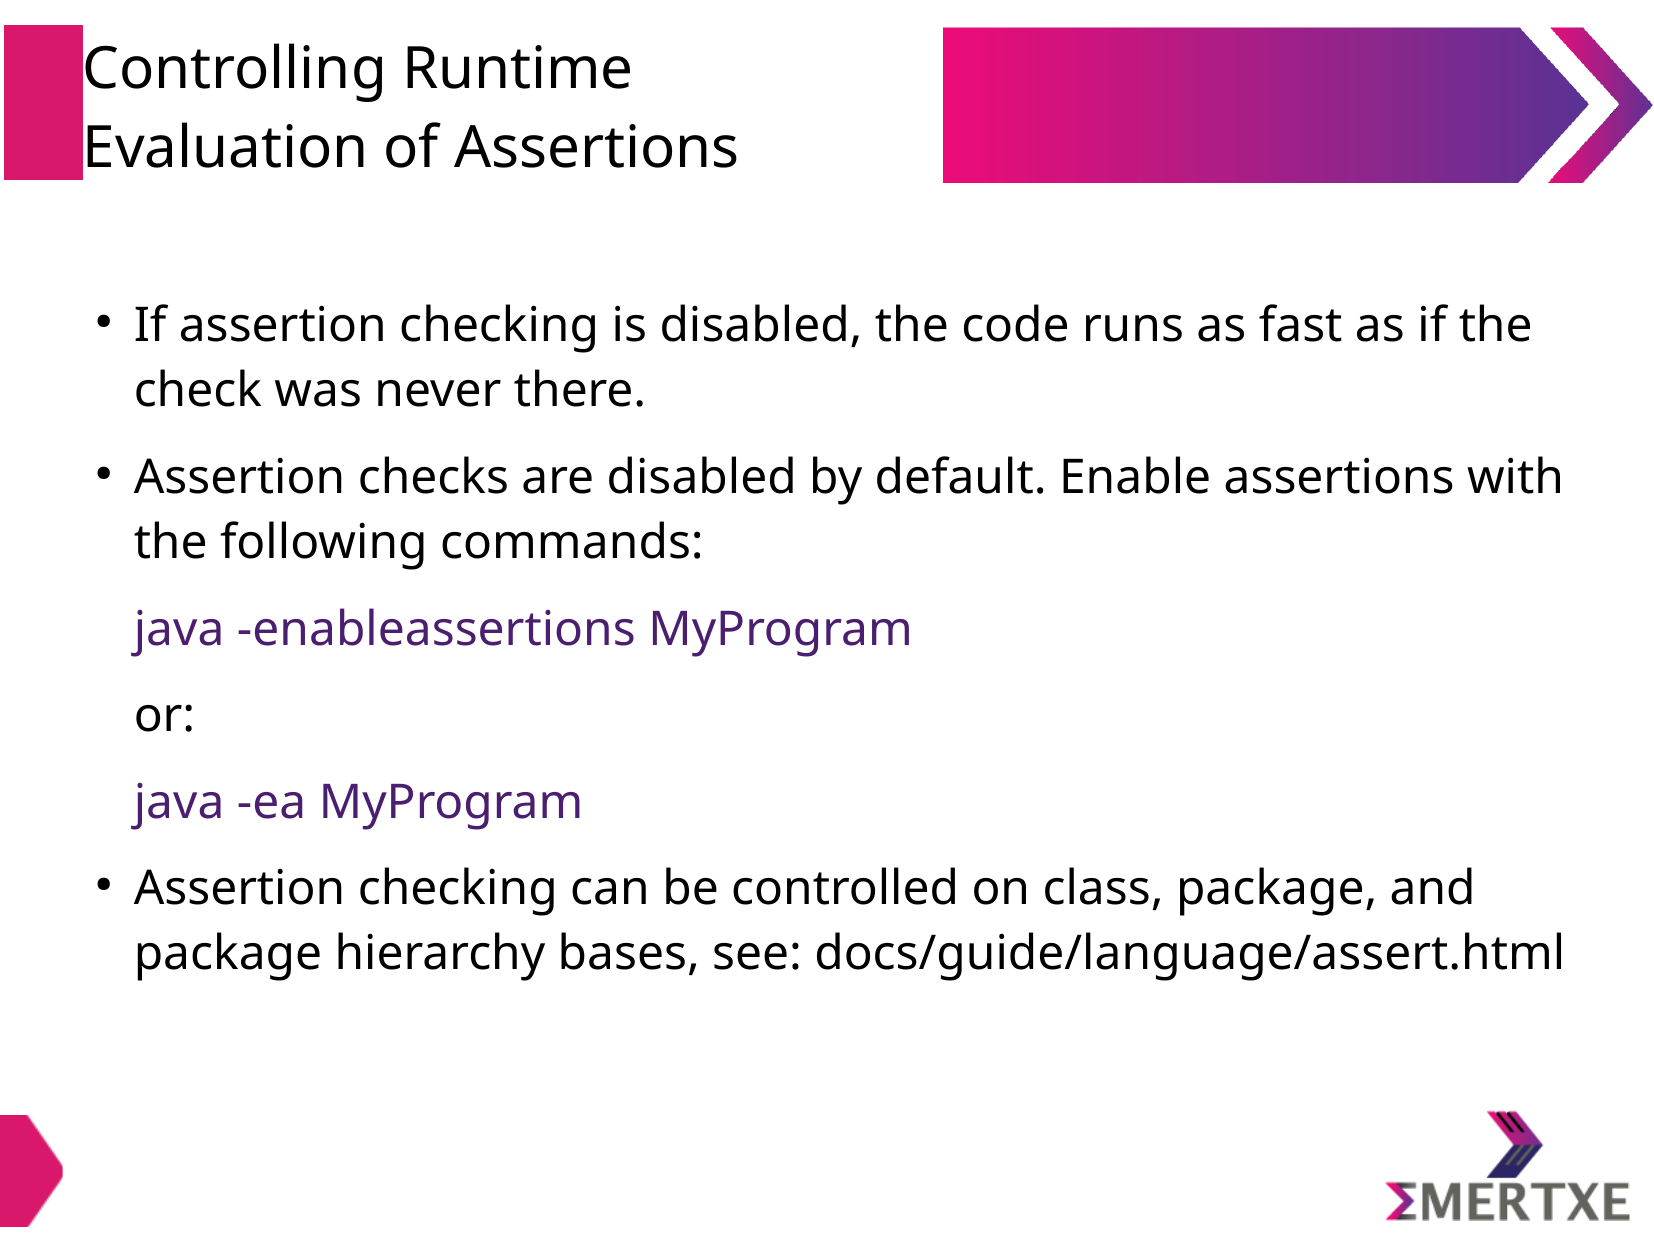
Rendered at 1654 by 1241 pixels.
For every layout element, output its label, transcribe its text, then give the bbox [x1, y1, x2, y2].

picture [1571, 27, 1653, 183]
picture [1385, 1107, 1631, 1221]
title Controlling Runtime Evaluation of Assertions [82, 2, 1571, 210]
list If assertion checking is disabled, the code runs as fast as if the check was never there. Assertion checks are disabled by default. Enable assertions with the following commands: java -enableassertions MyProgram or: java -ea MyProgram Assertion checking can be controlled on class, package, and package hierarchy bases, see: docs/guide/language/assert.html [82, 290, 1571, 1010]
